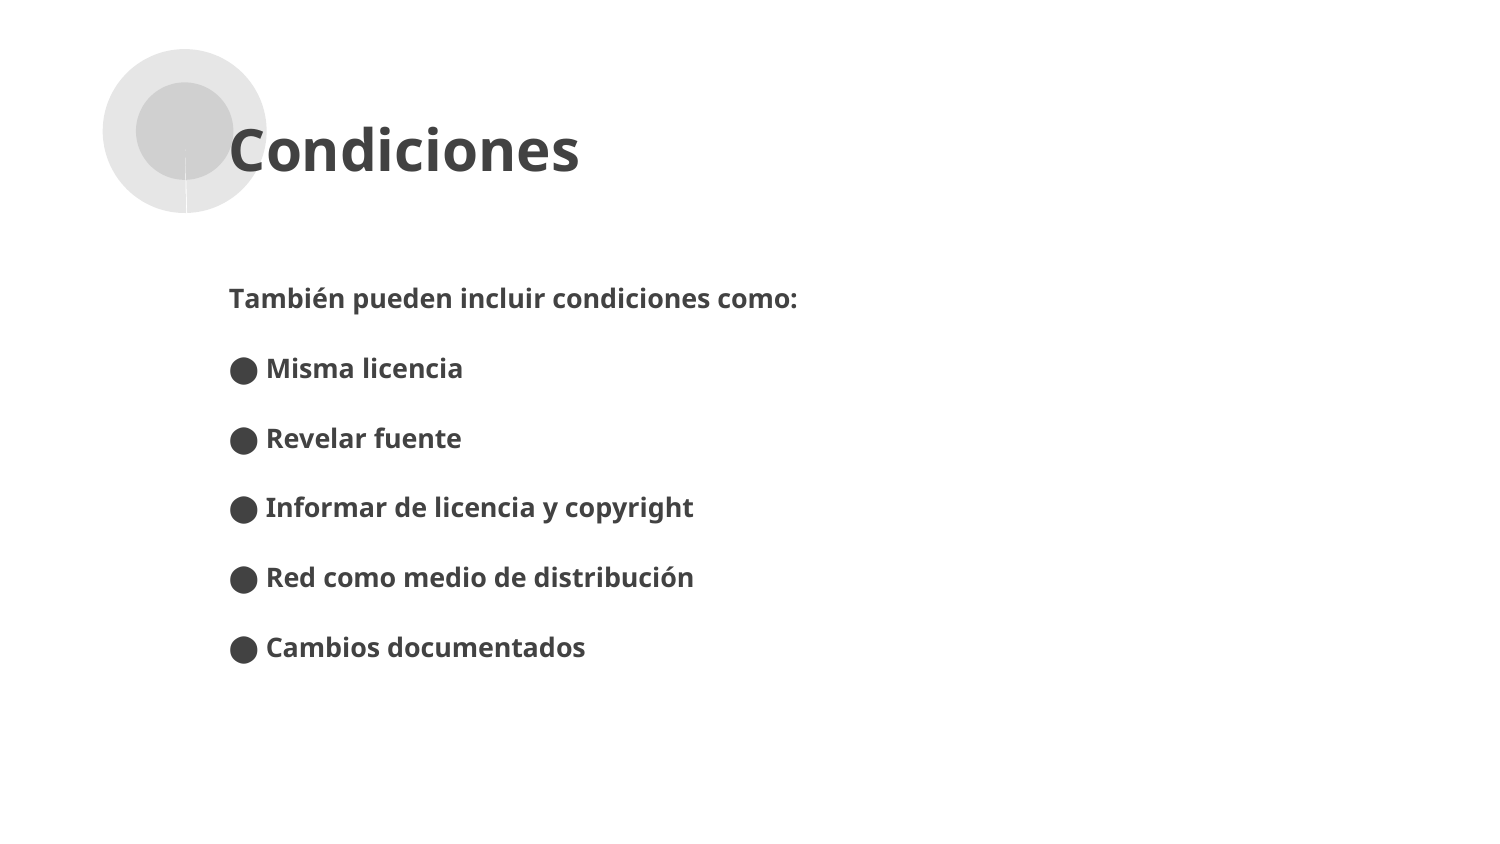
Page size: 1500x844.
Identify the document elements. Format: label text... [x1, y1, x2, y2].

title Condiciones [213, 98, 1368, 262]
list También pueden incluir condiciones como: ⬤ Misma licencia ⬤ Revelar fuente ⬤ Informar de licencia y copyright ⬤ Red como medio de distribución ⬤ Cambios documentados [213, 262, 1368, 680]
